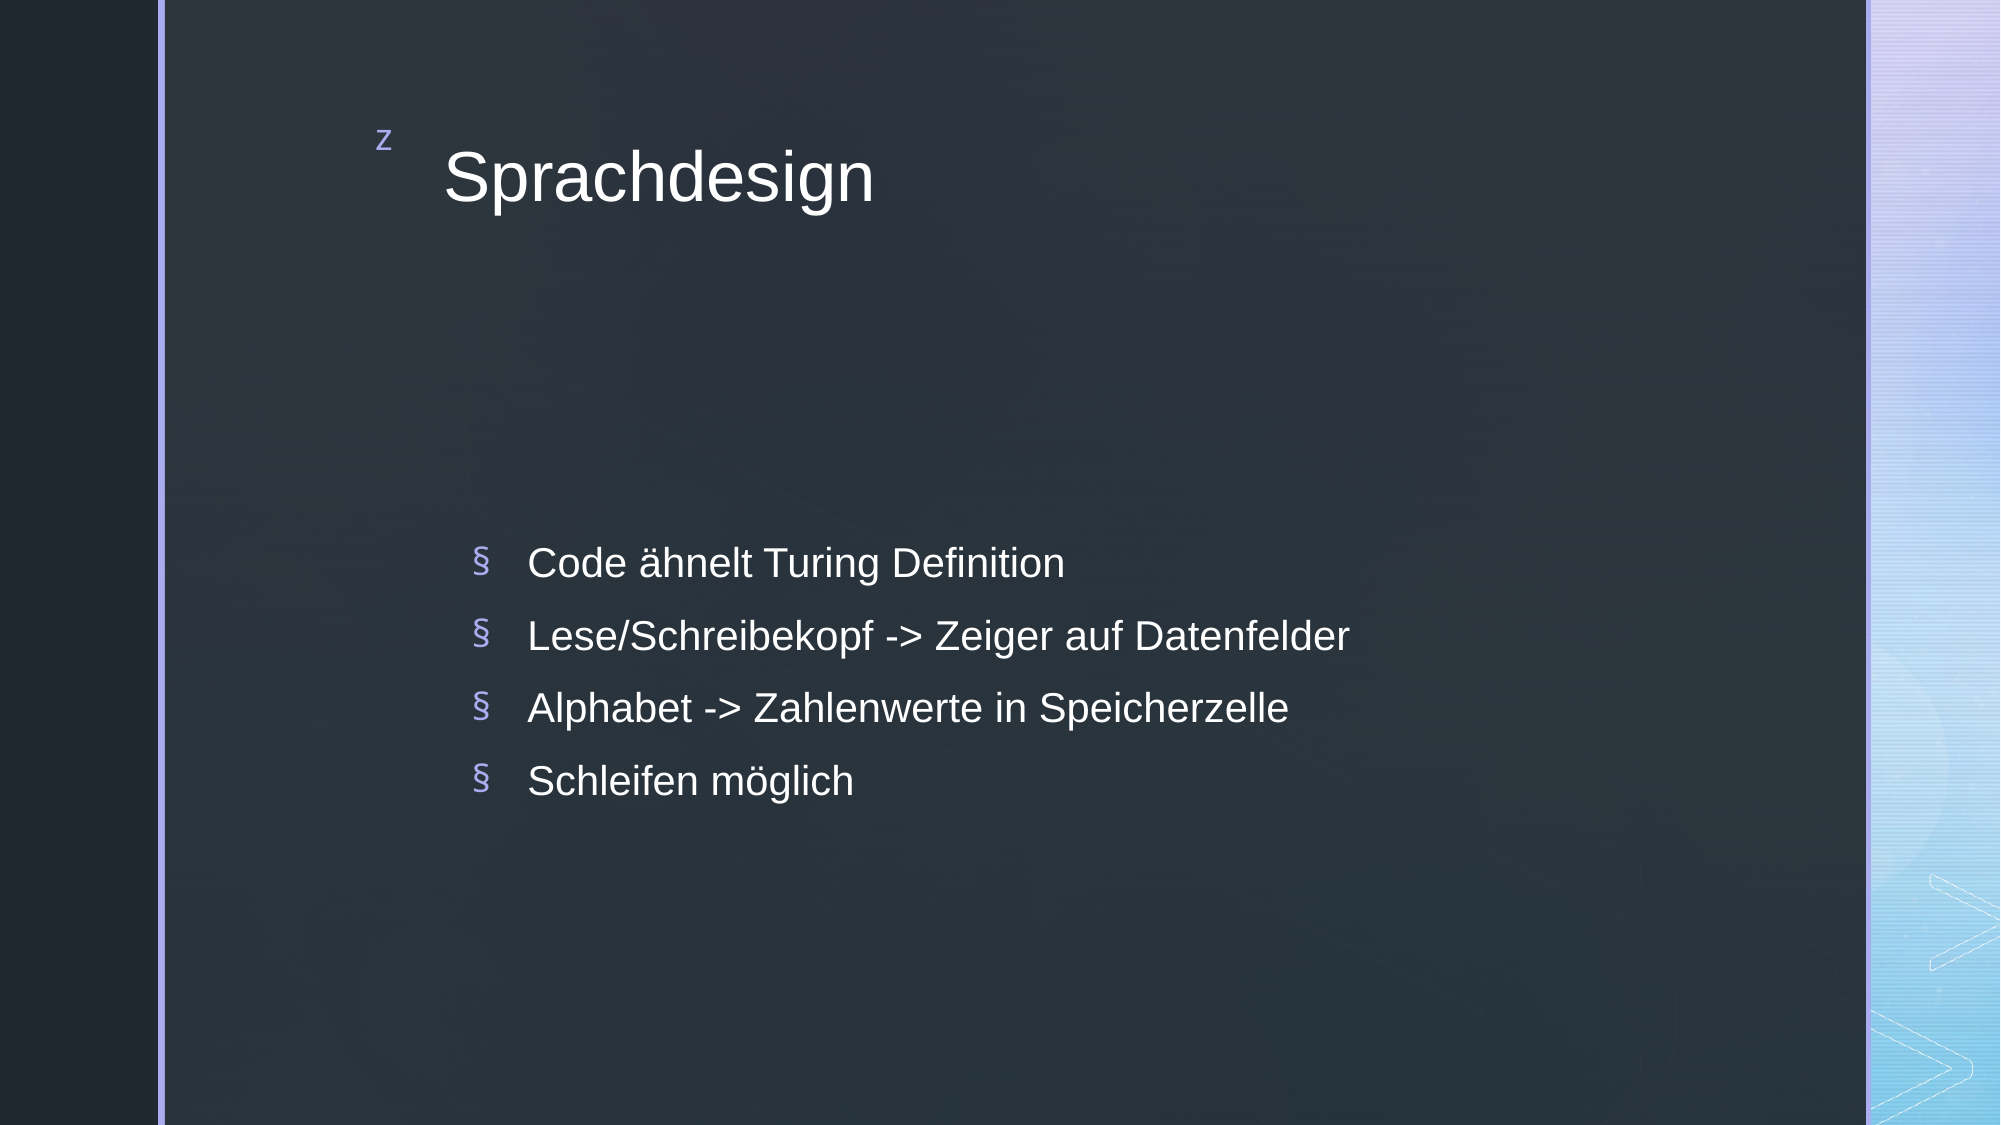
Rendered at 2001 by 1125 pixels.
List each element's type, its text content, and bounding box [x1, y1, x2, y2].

title Sprachdesign [428, 132, 1734, 310]
list Code ähnelt Turing Definition Lese/Schreibekopf -> Zeiger auf Datenfelder Alphabet -> Zahlenwerte in Speicherzelle Schleifen möglich [454, 336, 1734, 993]
